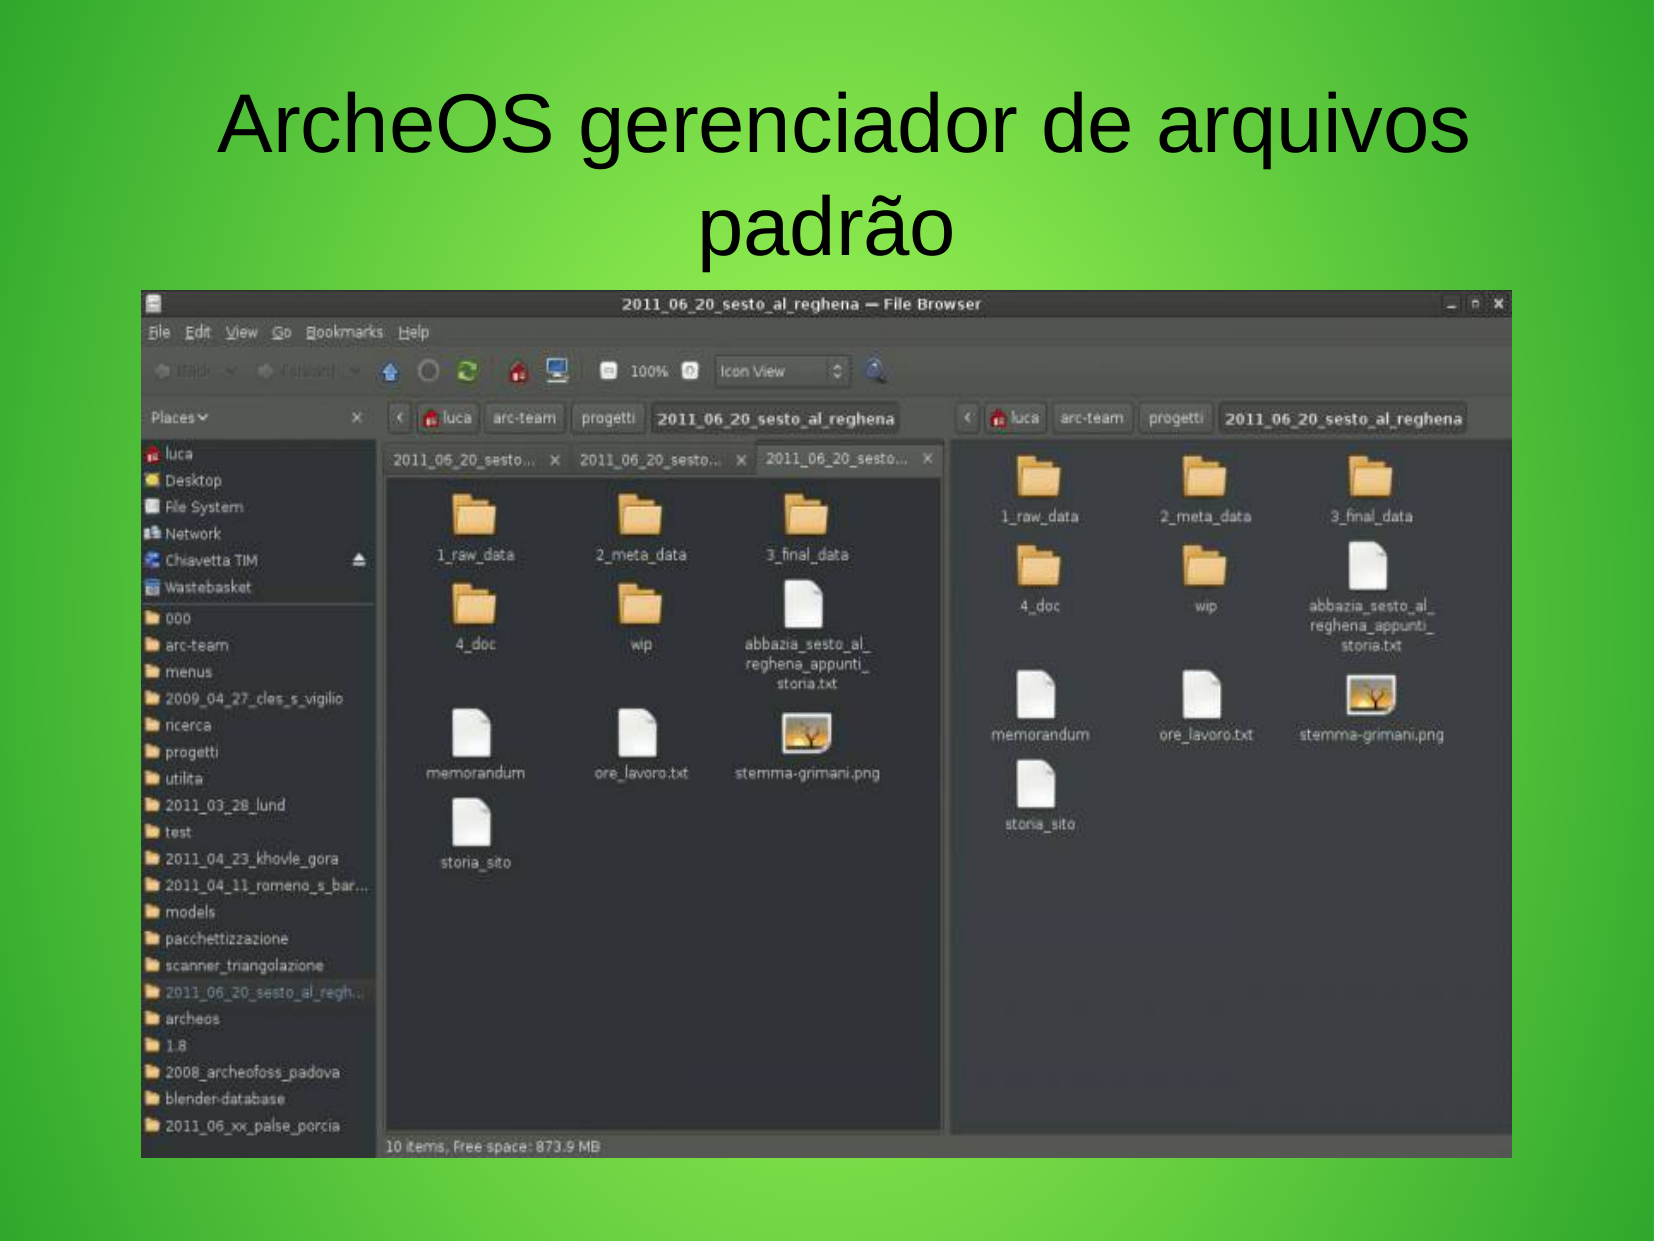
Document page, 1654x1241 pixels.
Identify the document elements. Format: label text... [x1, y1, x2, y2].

picture [141, 290, 1512, 1158]
title ArcheOS gerenciador de arquivos padrão [82, 5, 1571, 301]
